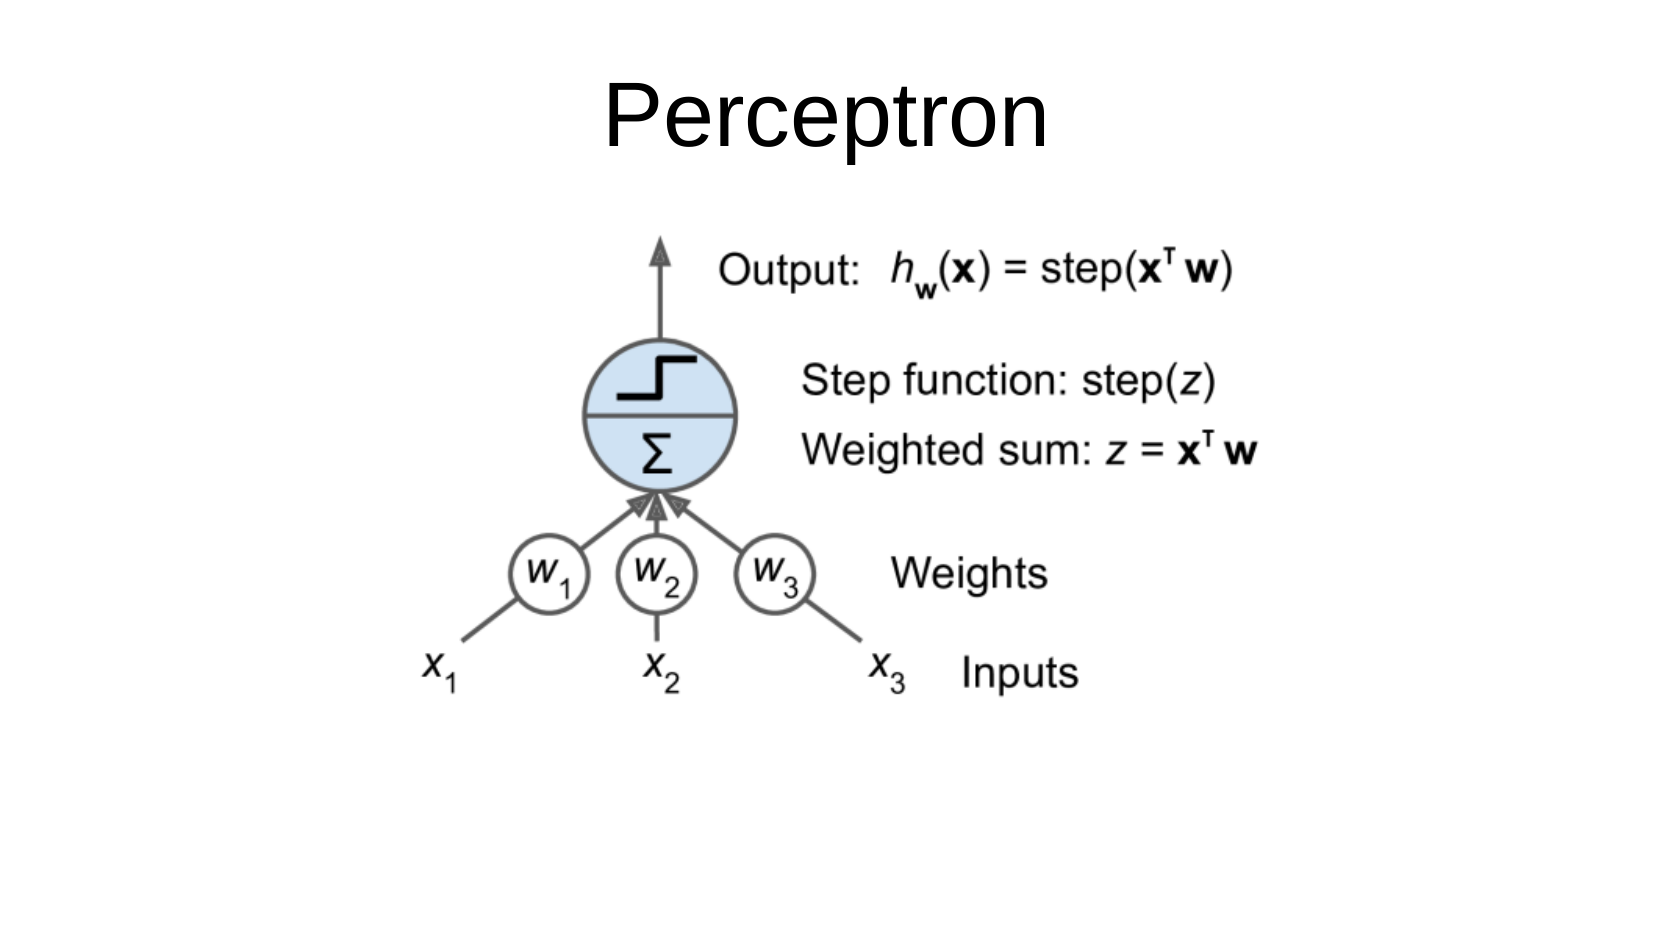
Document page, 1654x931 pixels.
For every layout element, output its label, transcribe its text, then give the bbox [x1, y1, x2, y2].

title Perceptron [82, 37, 1571, 193]
picture [91, 225, 1576, 713]
